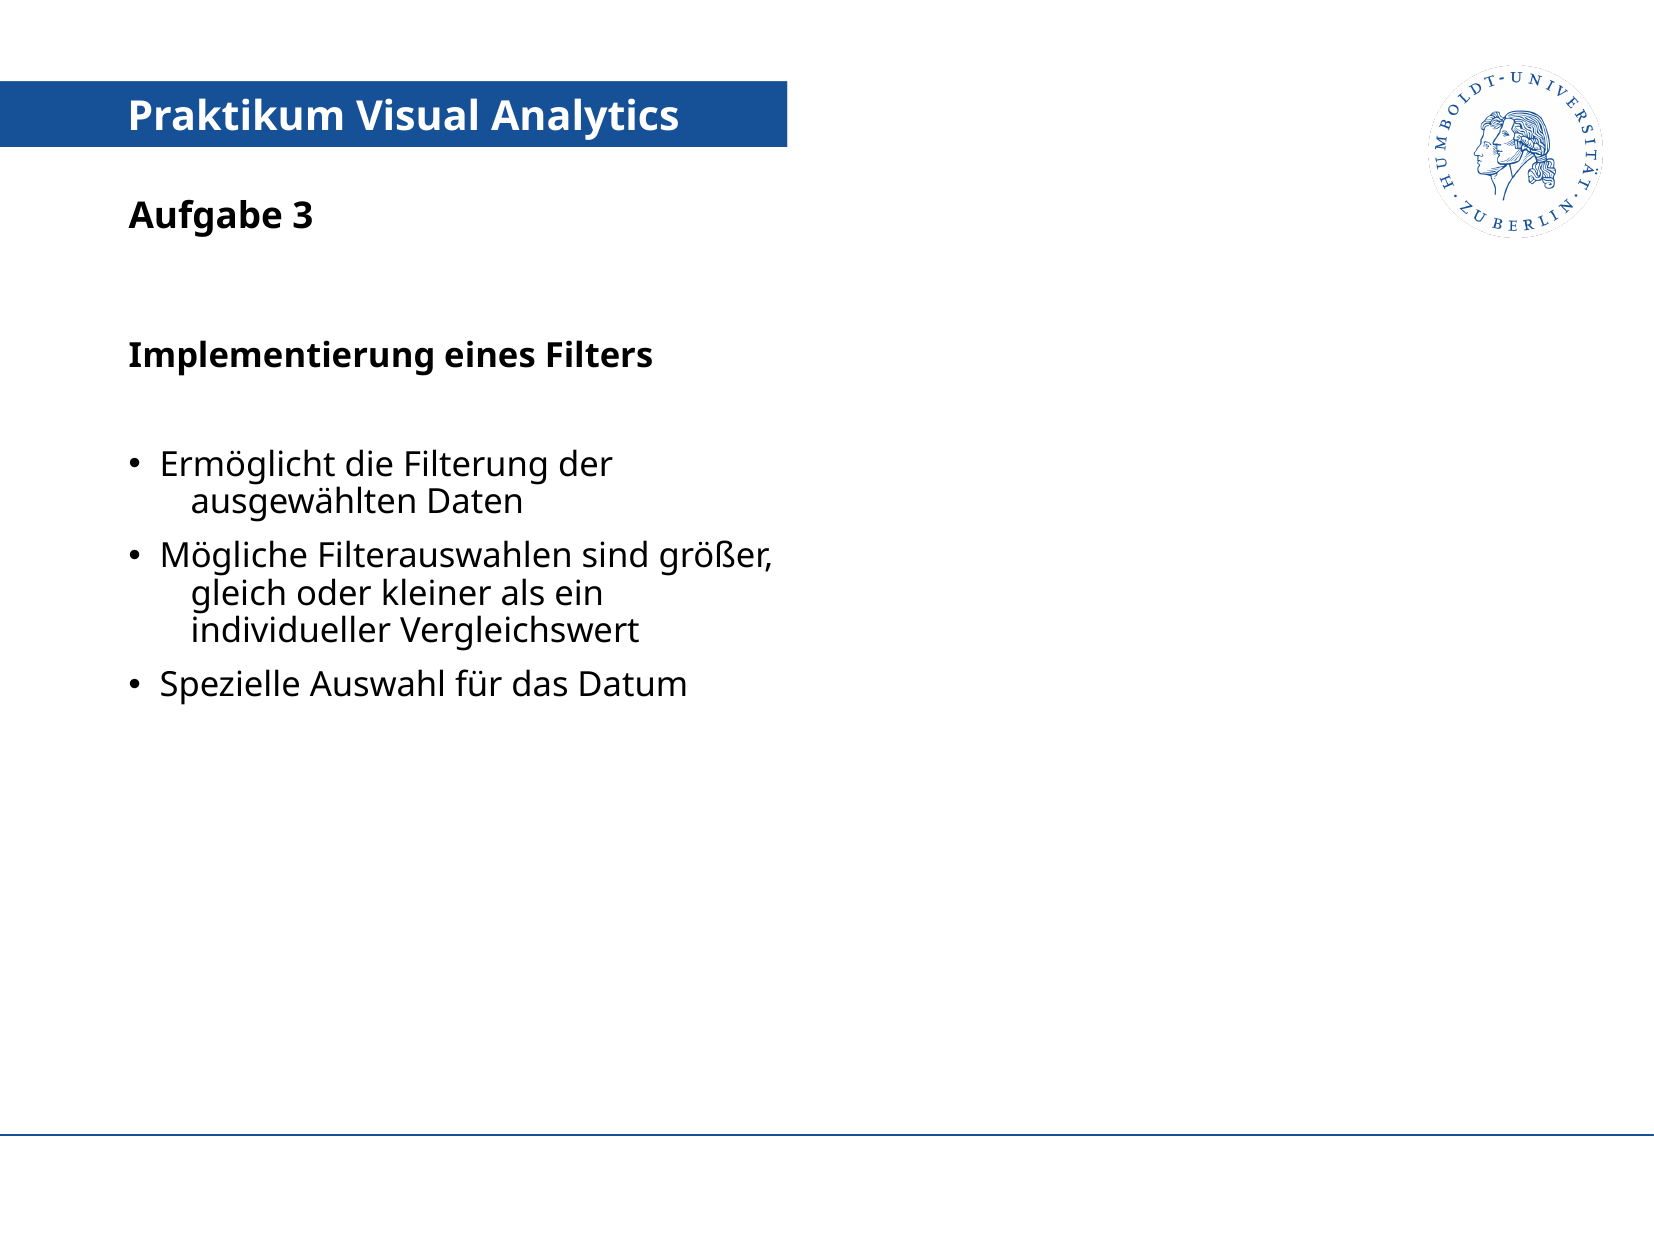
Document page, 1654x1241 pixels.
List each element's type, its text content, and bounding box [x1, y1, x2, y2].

title Aufgabe 3 [113, 163, 1342, 270]
list Implementierung eines Filters Ermöglicht die Filterung der ausgewählten Daten Mögliche Filterauswahlen sind größer, gleich oder kleiner als ein individueller Vergleichswert Spezielle Auswahl für das Datum [113, 330, 817, 1117]
